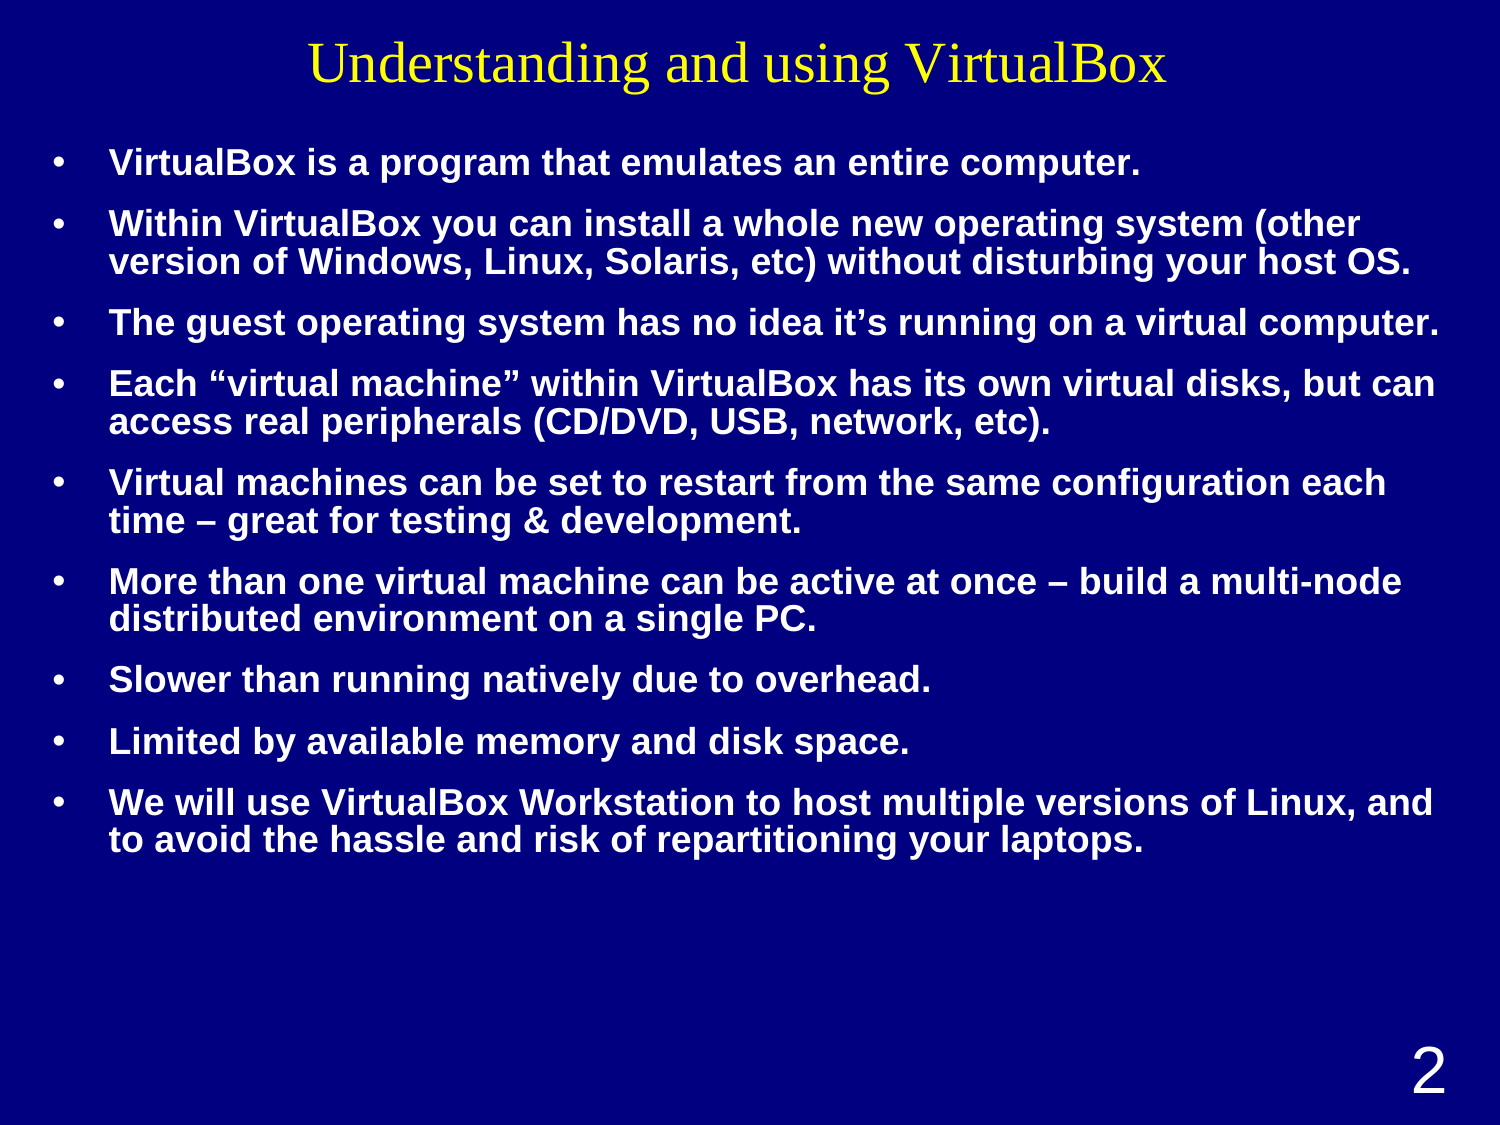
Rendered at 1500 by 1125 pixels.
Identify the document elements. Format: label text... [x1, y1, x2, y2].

list VirtualBox is a program that emulates an entire computer. Within VirtualBox you can install a whole new operating system (other version of Windows, Linux, Solaris, etc) without disturbing your host OS. The guest operating system has no idea it’s running on a virtual computer. Each “virtual machine” within VirtualBox has its own virtual disks, but can access real peripherals (CD/DVD, USB, network, etc). Virtual machines can be set to restart from the same configuration each time – great for testing & development. More than one virtual machine can be active at once – build a multi-node distributed environment on a single PC. Slower than running natively due to overhead. Limited by available memory and disk space. We will use VirtualBox Workstation to host multiple versions of Linux, and to avoid the hassle and risk of repartitioning your laptops. [37, 137, 1476, 988]
title Understanding and using VirtualBox [99, 22, 1375, 103]
